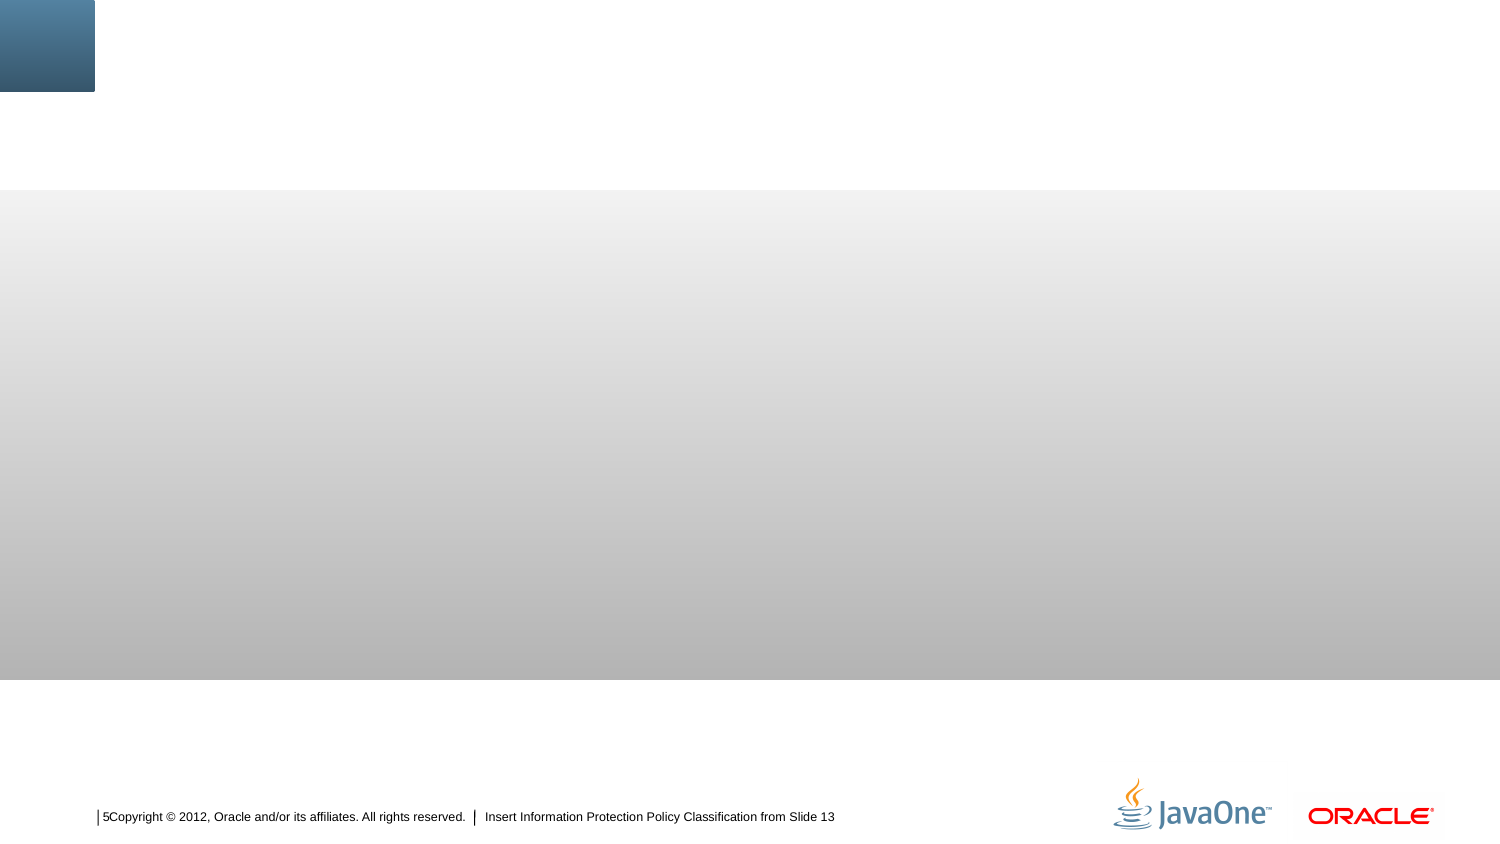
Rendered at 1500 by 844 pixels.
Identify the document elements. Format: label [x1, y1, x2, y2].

picture [1097, 761, 1288, 844]
picture [1293, 792, 1445, 840]
